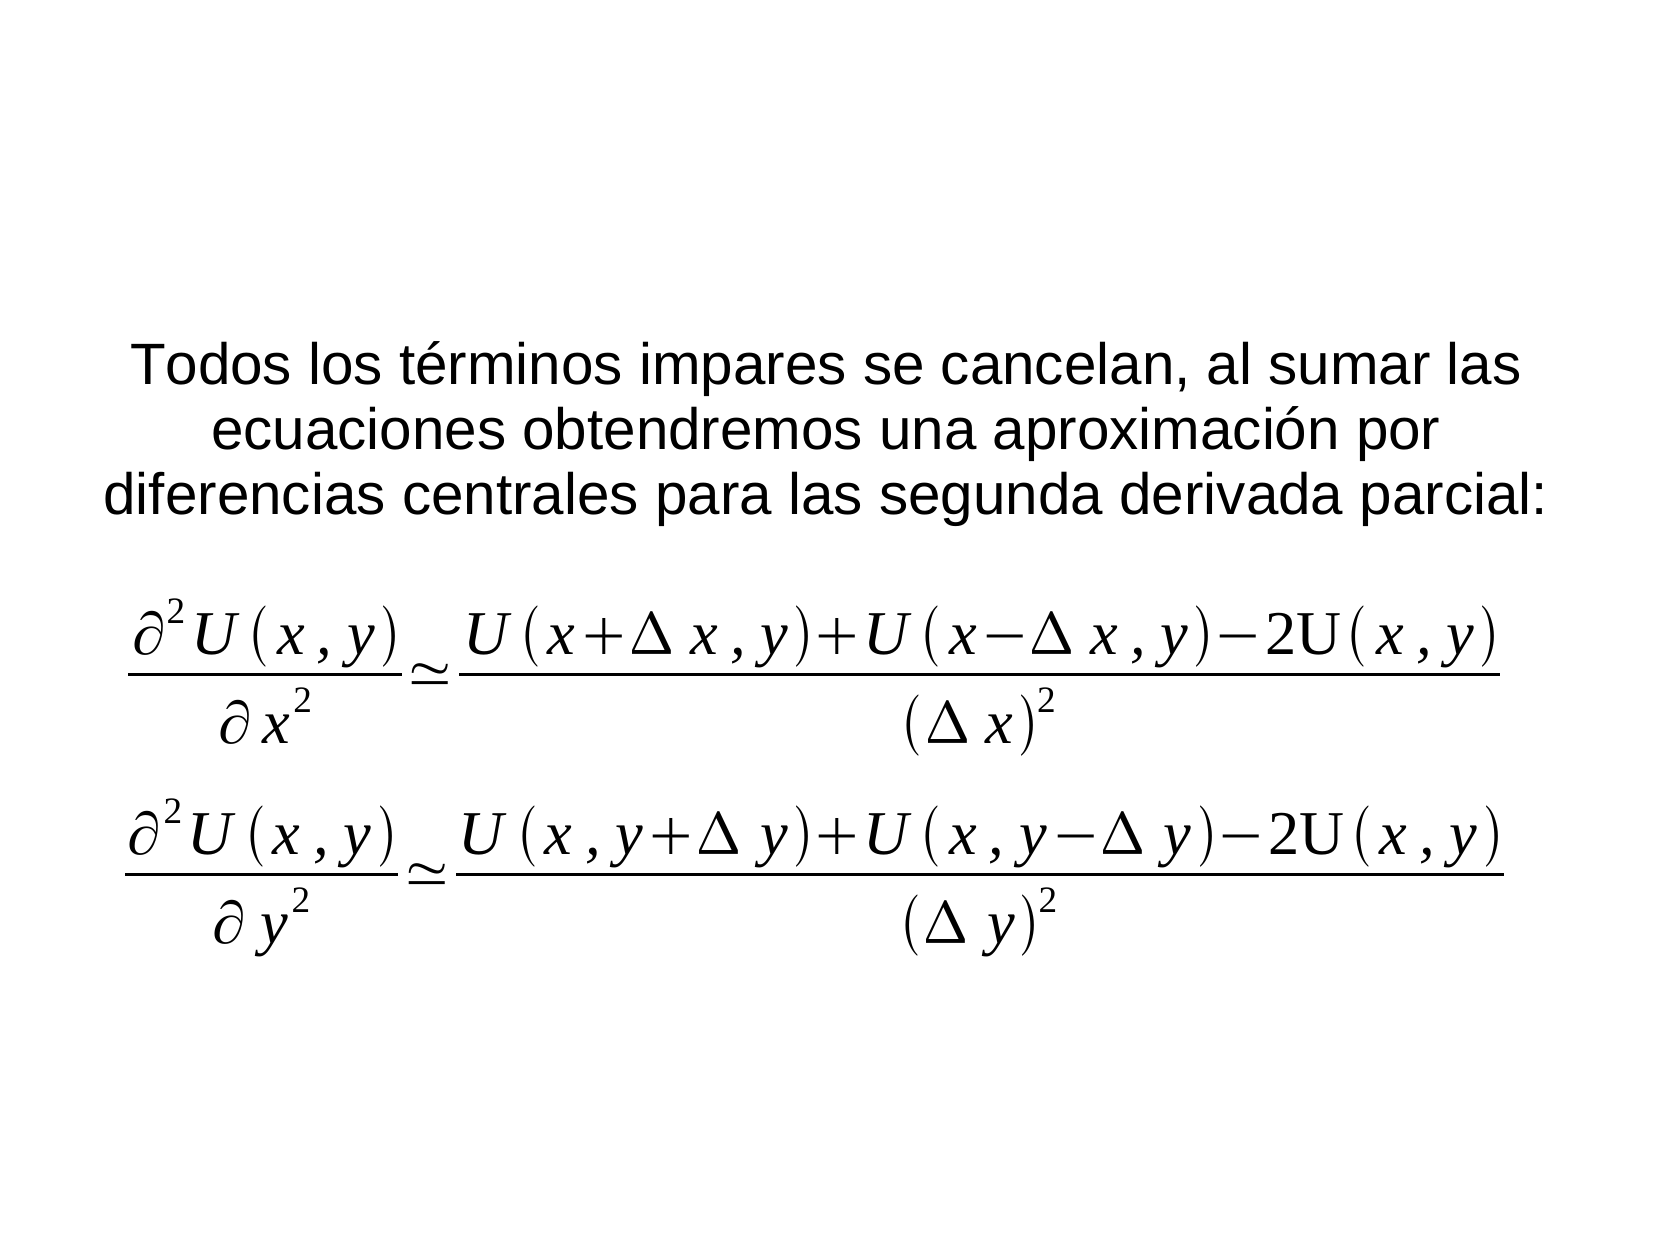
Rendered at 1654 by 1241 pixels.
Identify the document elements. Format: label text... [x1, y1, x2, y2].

chart [115, 590, 1513, 959]
subtitle Todos los términos impares se cancelan, al sumar las ecuaciones obtendremos una aproximación por diferencias centrales para las segunda derivada parcial: [82, 297, 1571, 562]
